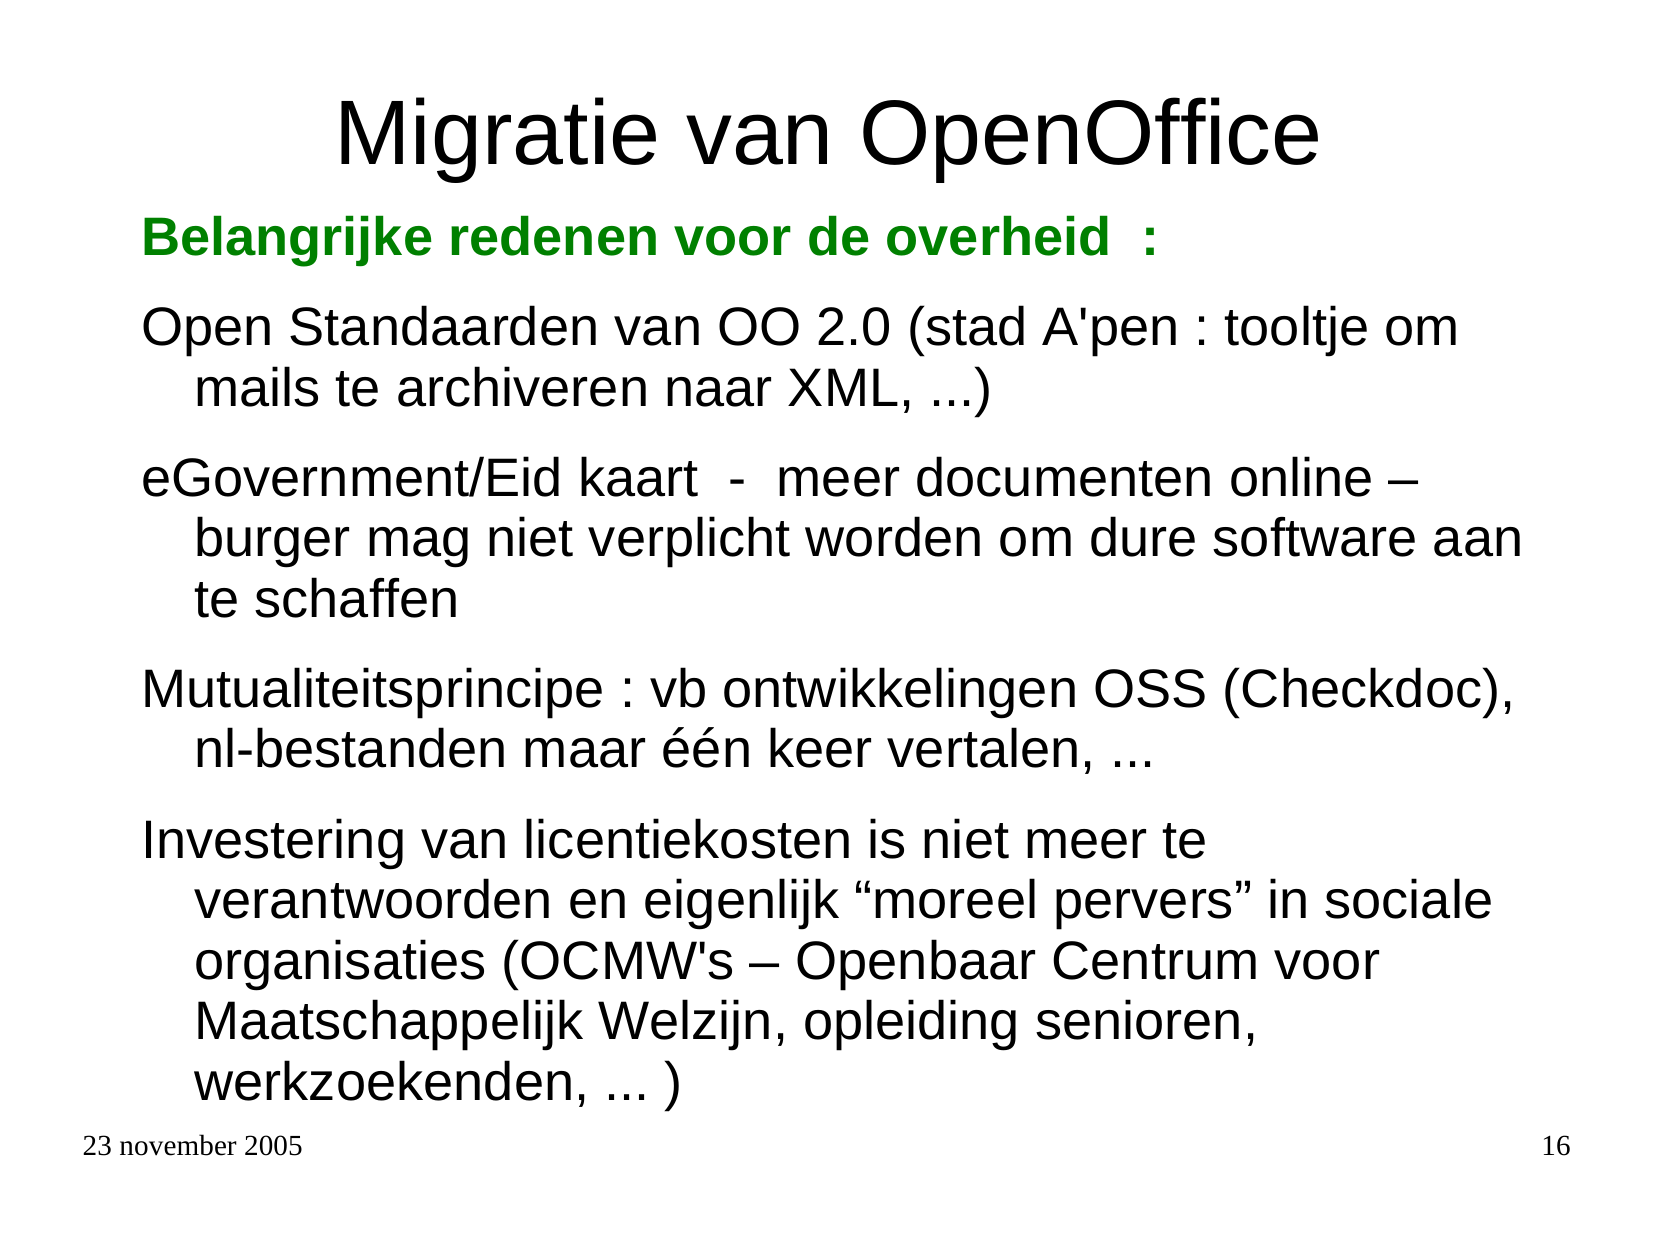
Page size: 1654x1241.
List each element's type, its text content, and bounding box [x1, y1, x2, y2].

list Belangrijke redenen voor de overheid : Open Standaarden van OO 2.0 (stad A'pen : tooltje om mails te archiveren naar XML, ...) eGovernment/Eid kaart - meer documenten online – burger mag niet verplicht worden om dure software aan te schaffen Mutualiteitsprincipe : vb ontwikkelingen OSS (Checkdoc), nl-bestanden maar één keer vertalen, ... Investering van licentiekosten is niet meer te verantwoorden en eigenlijk “moreel pervers” in sociale organisaties (OCMW's – Openbaar Centrum voor Maatschappelijk Welzijn, opleiding senioren, werkzoekenden, ... ) [123, 206, 1536, 1112]
title Migratie van OpenOffice [123, 29, 1536, 206]
